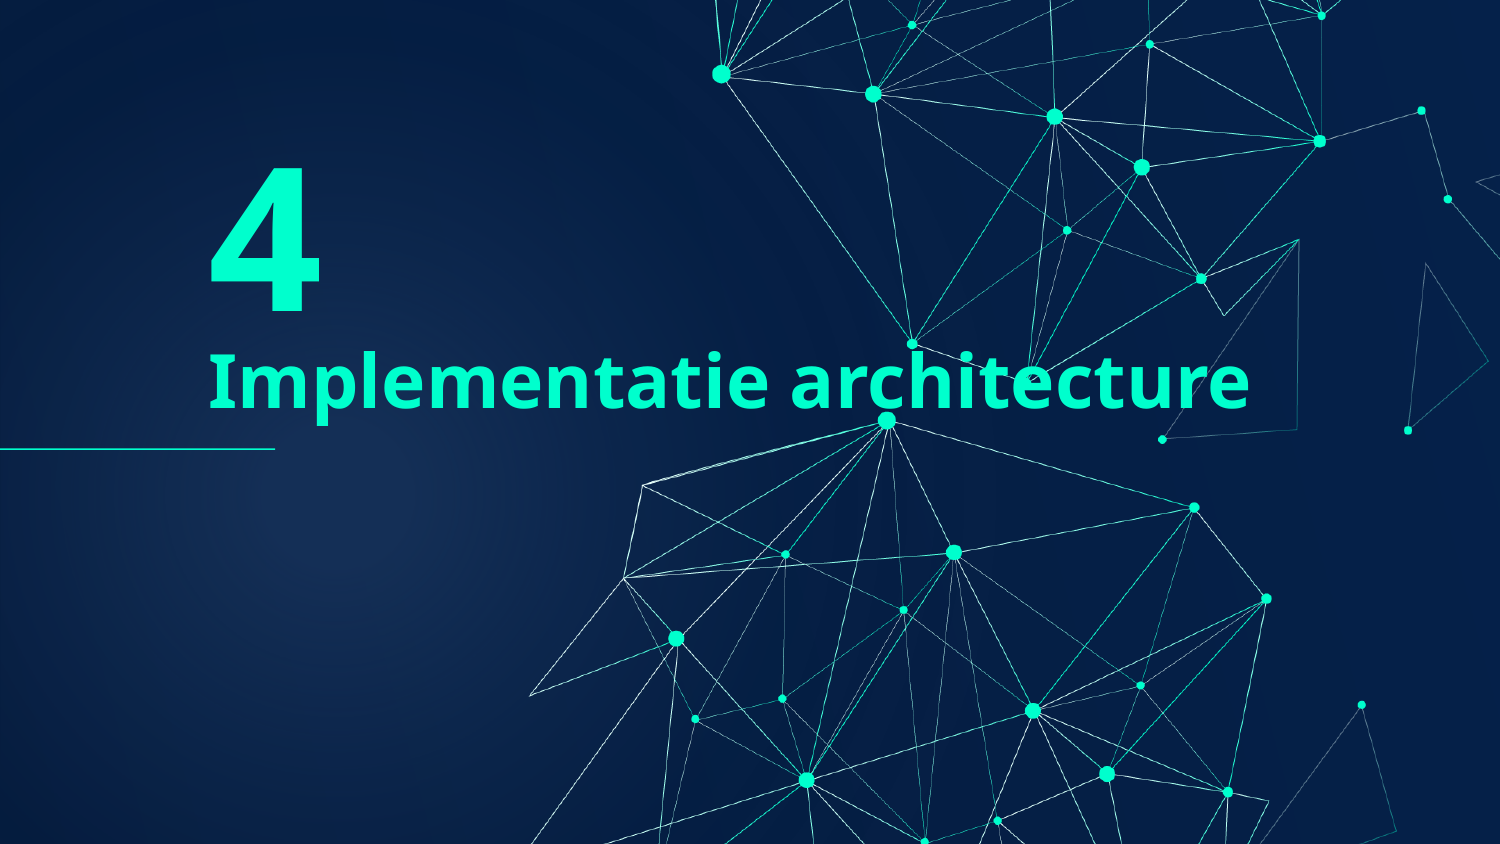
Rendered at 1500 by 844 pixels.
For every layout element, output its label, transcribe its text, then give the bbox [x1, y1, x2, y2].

picture [0, 0, 1500, 844]
title Implementatie architecture [193, 220, 1297, 537]
title 4 [193, 169, 683, 294]
